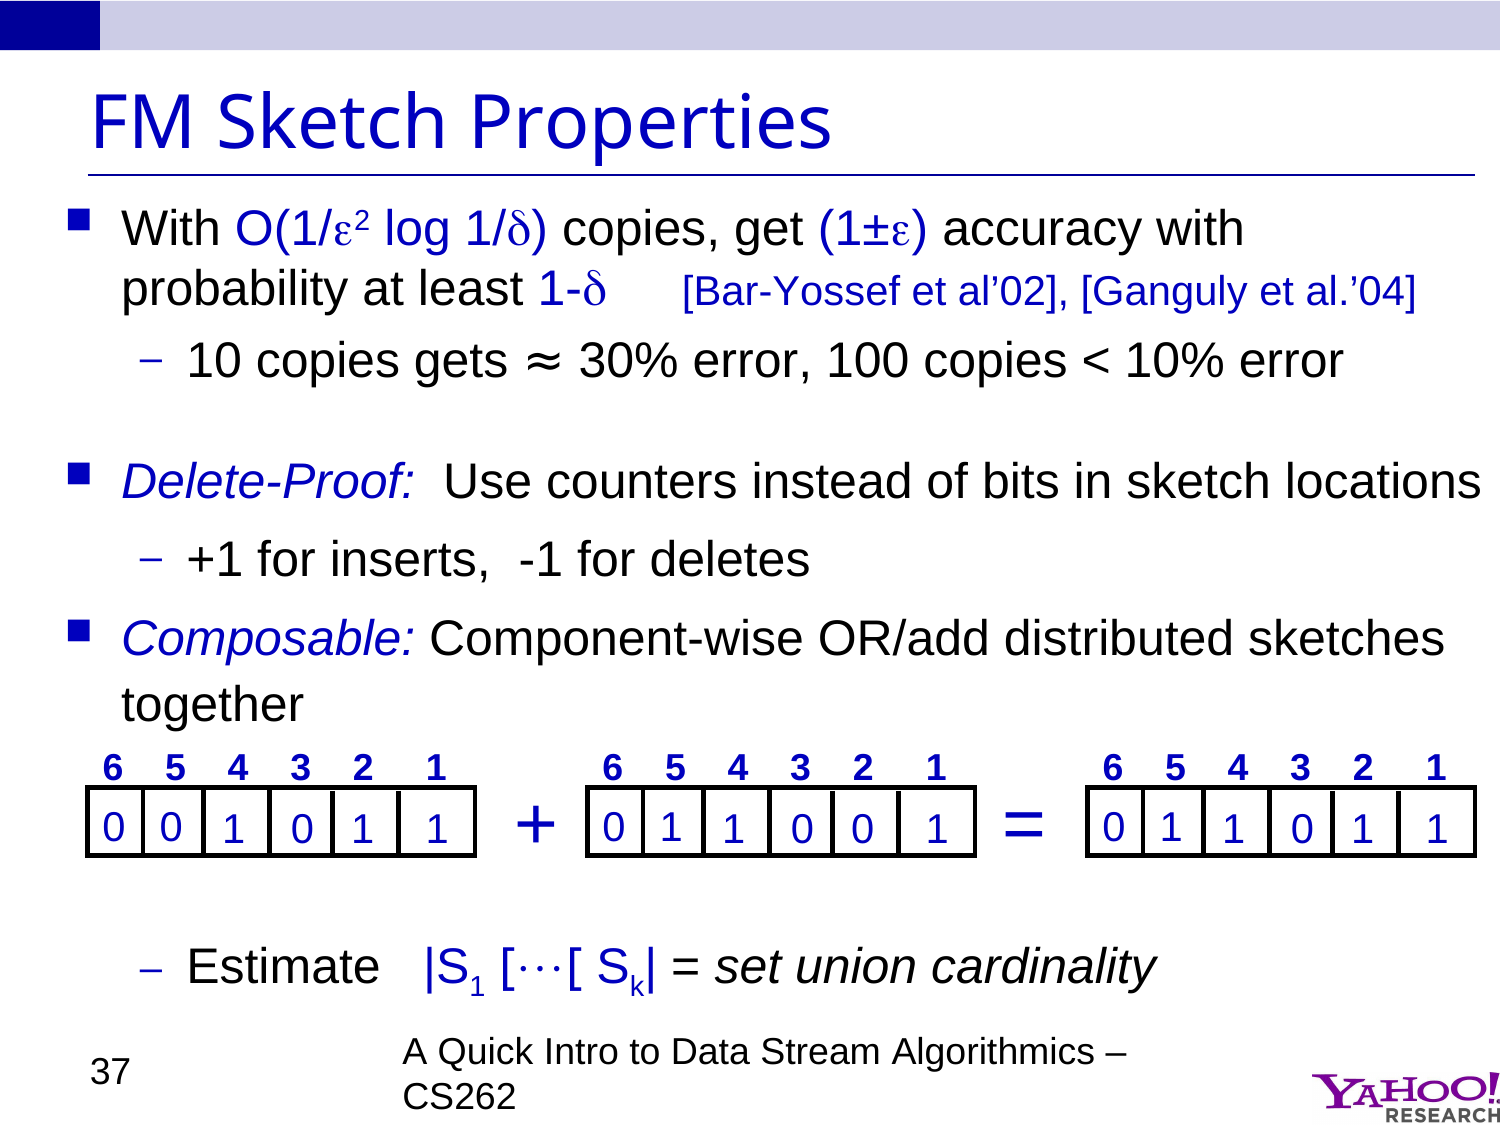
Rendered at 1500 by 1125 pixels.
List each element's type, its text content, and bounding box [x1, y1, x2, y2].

text_box 1 [410, 796, 464, 860]
text_box 0 [1087, 796, 1141, 858]
text_box 1 [910, 796, 964, 860]
text_box 6 5 4 3 2 1 [549, 735, 1001, 796]
text_box 1 [1410, 796, 1464, 860]
text_box 1 [1336, 796, 1390, 860]
text_box 0 [1276, 796, 1329, 853]
text_box 1 [1207, 796, 1261, 860]
text_box 6 5 4 3 2 1 [50, 735, 501, 796]
list With O(1/2 log 1/) copies, get (1±) accuracy with probability at least 1-[Bar-Yossef et al’02], [Ganguly et al.’04] 10 copies gets ≈ 30% error, 100 copies < 10% error Delete-Proof: Use counters instead of bits in sketch locations +1 for inserts, -1 for deletes Composable: Component-wise OR/add distributed sketches together Estimate |S1 [[ Sk| = set union cardinality [49, 187, 1500, 1125]
text_box 0 [587, 796, 641, 858]
text_box 0 [775, 796, 829, 853]
text_box 0 [144, 796, 198, 858]
text_box 1 [1144, 796, 1198, 858]
text_box 1 [707, 796, 761, 860]
text_box 1 [336, 796, 390, 860]
text_box 1 [644, 796, 698, 858]
text_box 0 [275, 796, 329, 853]
text_box 0 [87, 796, 141, 858]
title FM Sketch Properties [75, 50, 1500, 187]
text_box = [987, 767, 1063, 873]
text_box + [500, 767, 576, 873]
text_box 6 5 4 3 2 1 [1050, 735, 1500, 796]
text_box 0 [836, 796, 890, 860]
text_box 1 [207, 796, 261, 860]
